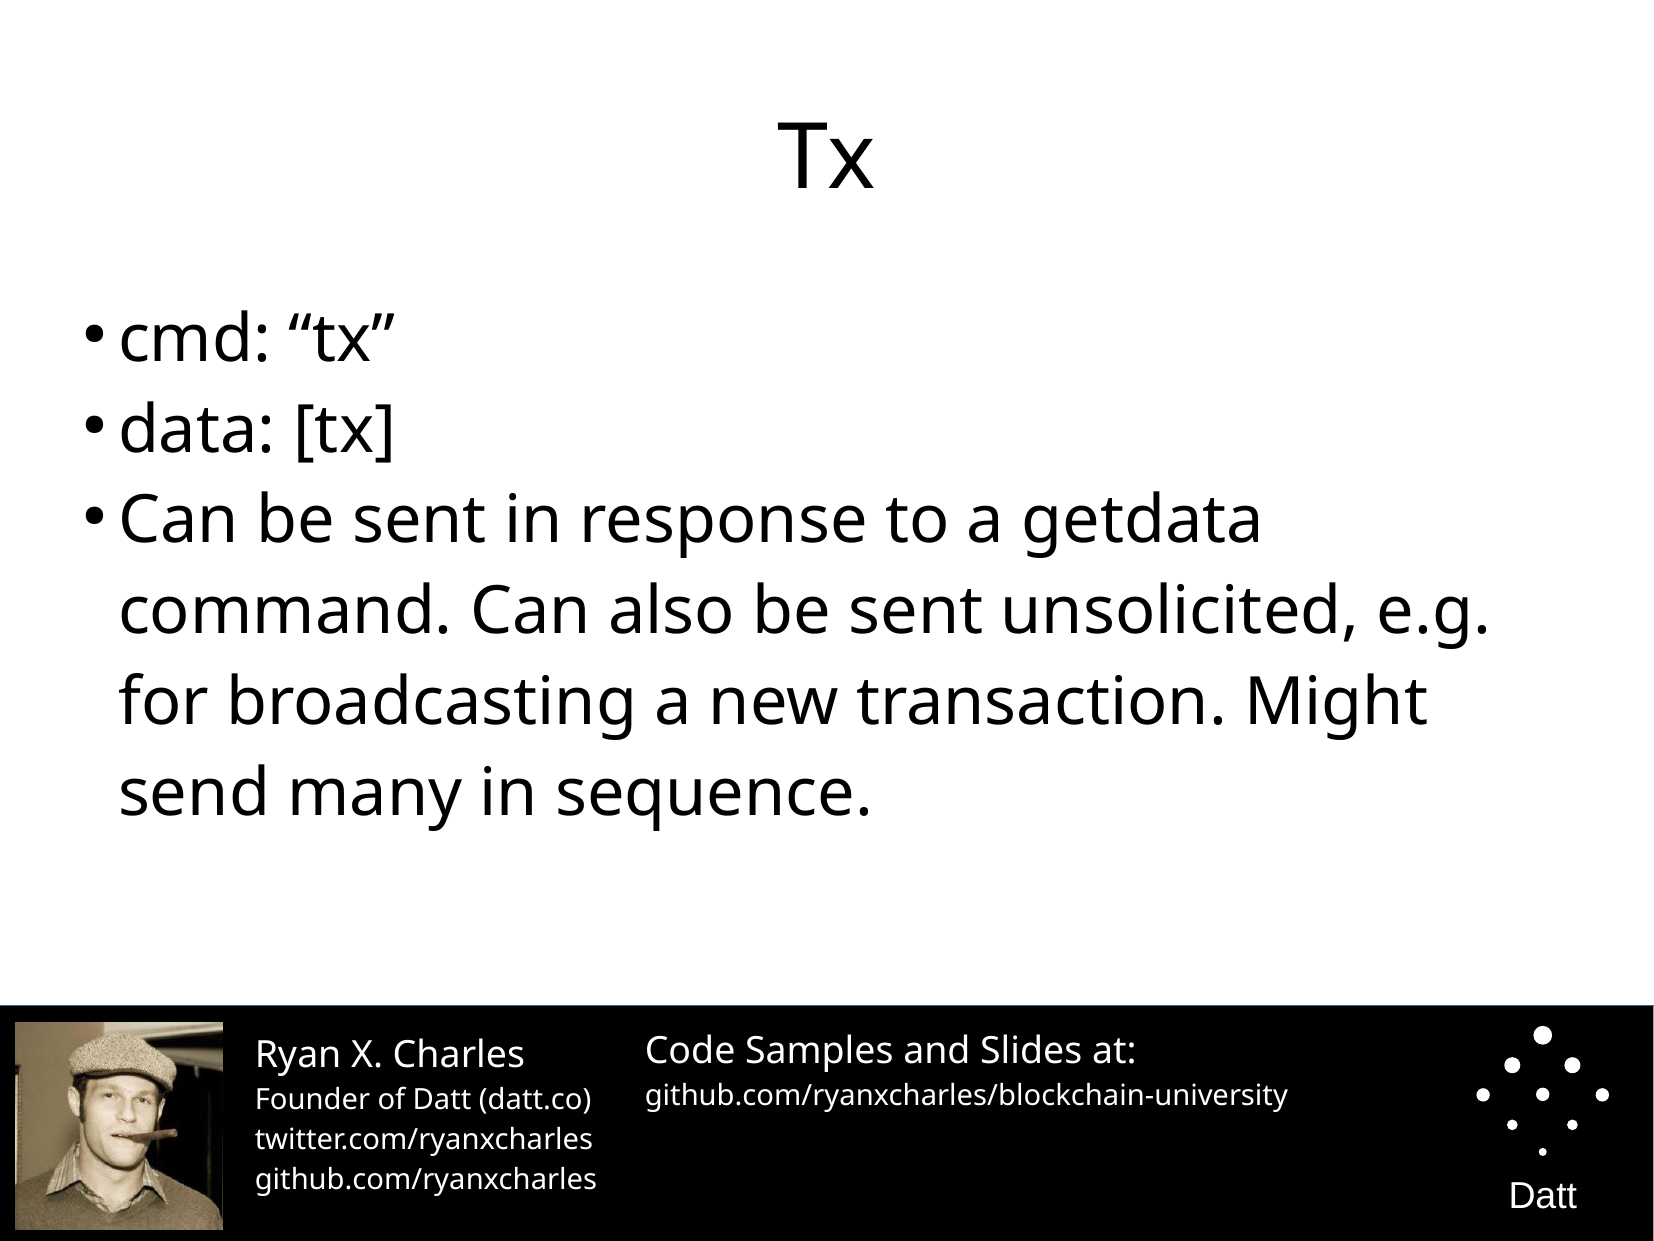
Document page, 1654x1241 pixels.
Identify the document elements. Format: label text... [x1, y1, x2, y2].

text_box Ryan X. Charles Founder of Datt (datt.co) twitter.com/ryanxcharles github.com/ryanxcharles [240, 1020, 976, 1241]
picture [1475, 1023, 1611, 1159]
text_box [0, 1005, 1654, 1241]
picture [15, 1022, 223, 1231]
text_box Datt [1452, 1167, 1633, 1241]
subtitle cmd: “tx” data: [tx] Can be sent in response to a getdata command. Can also be sent unsolicited, e.g. for broadcasting a new transaction. Might send many in sequence. [82, 290, 1571, 1005]
text_box Code Samples and Slides at: github.com/ryanxcharles/blockchain-university [630, 1015, 1403, 1156]
title Tx [82, 49, 1571, 257]
